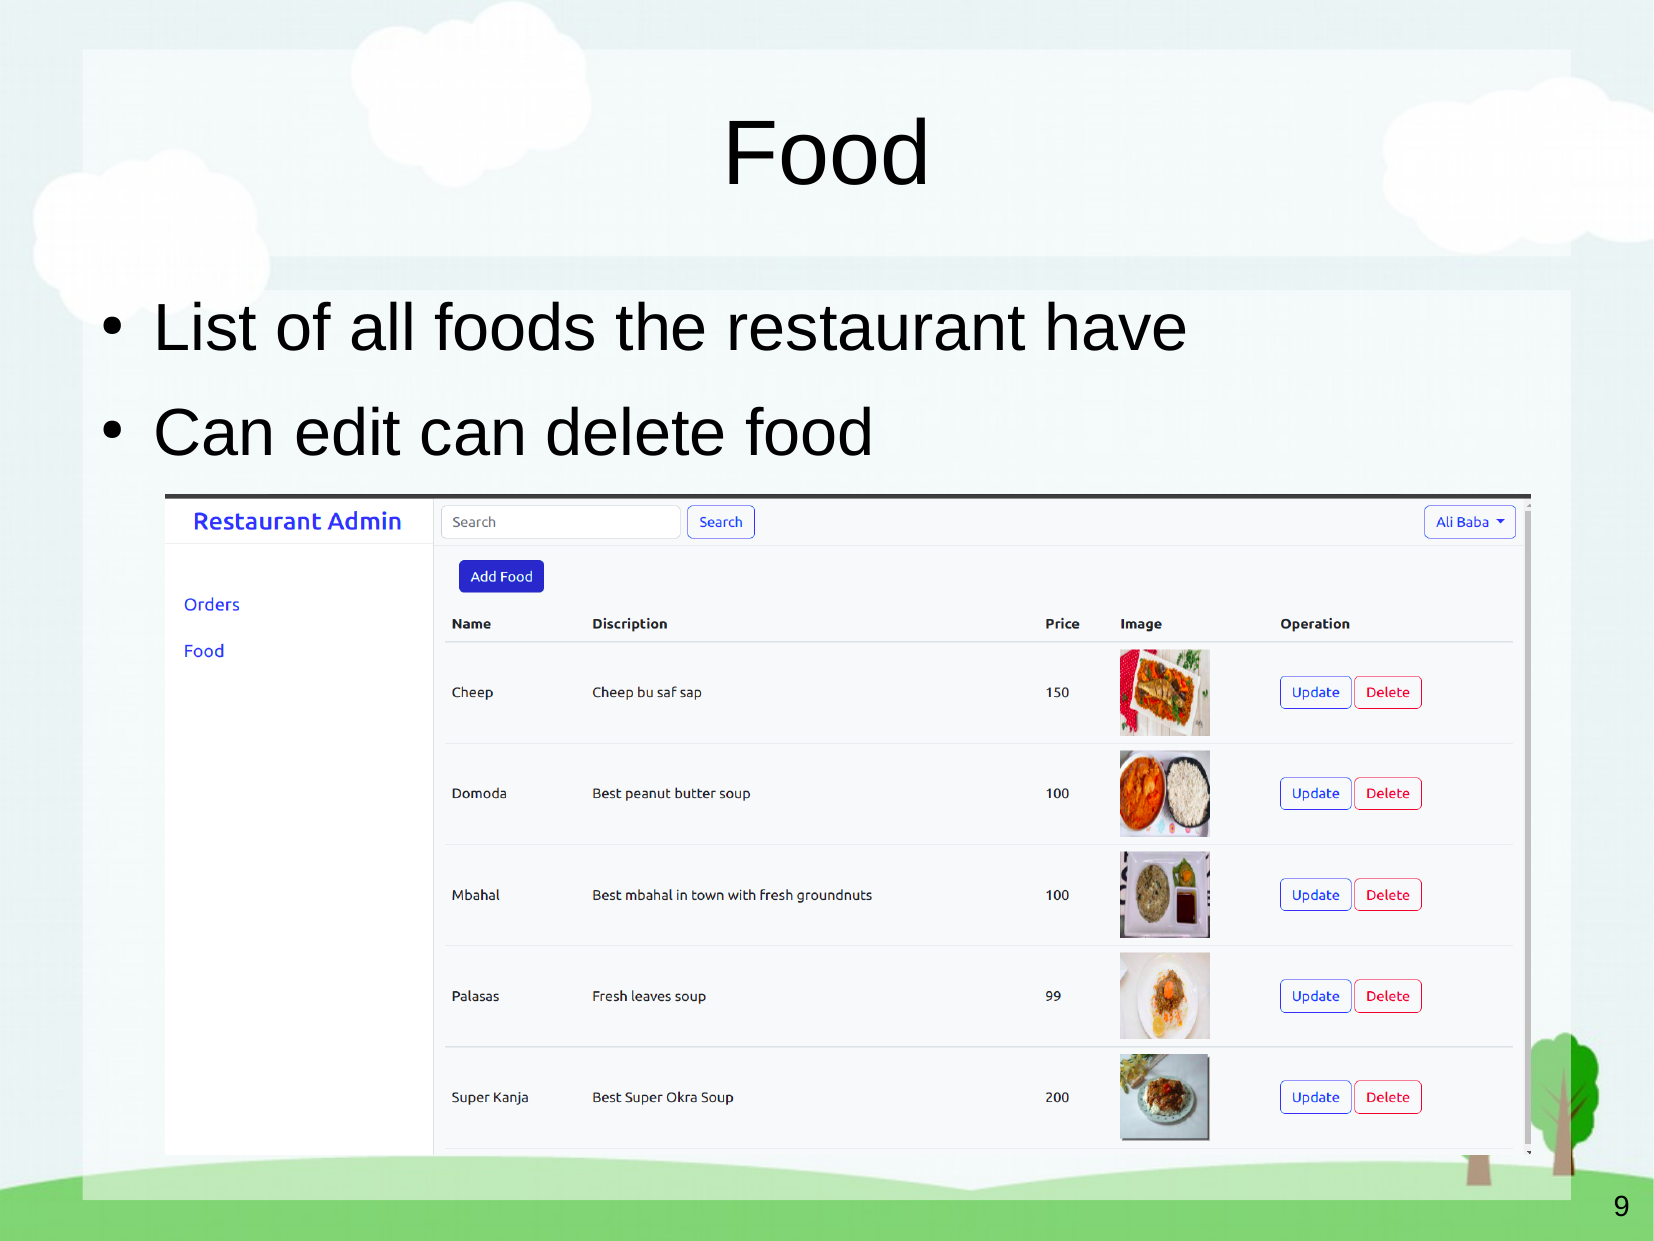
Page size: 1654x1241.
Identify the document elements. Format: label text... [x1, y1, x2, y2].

list List of all foods the restaurant have Can edit can delete food [82, 290, 1571, 1201]
title Food [82, 49, 1571, 257]
picture [0, 0, 1654, 1241]
